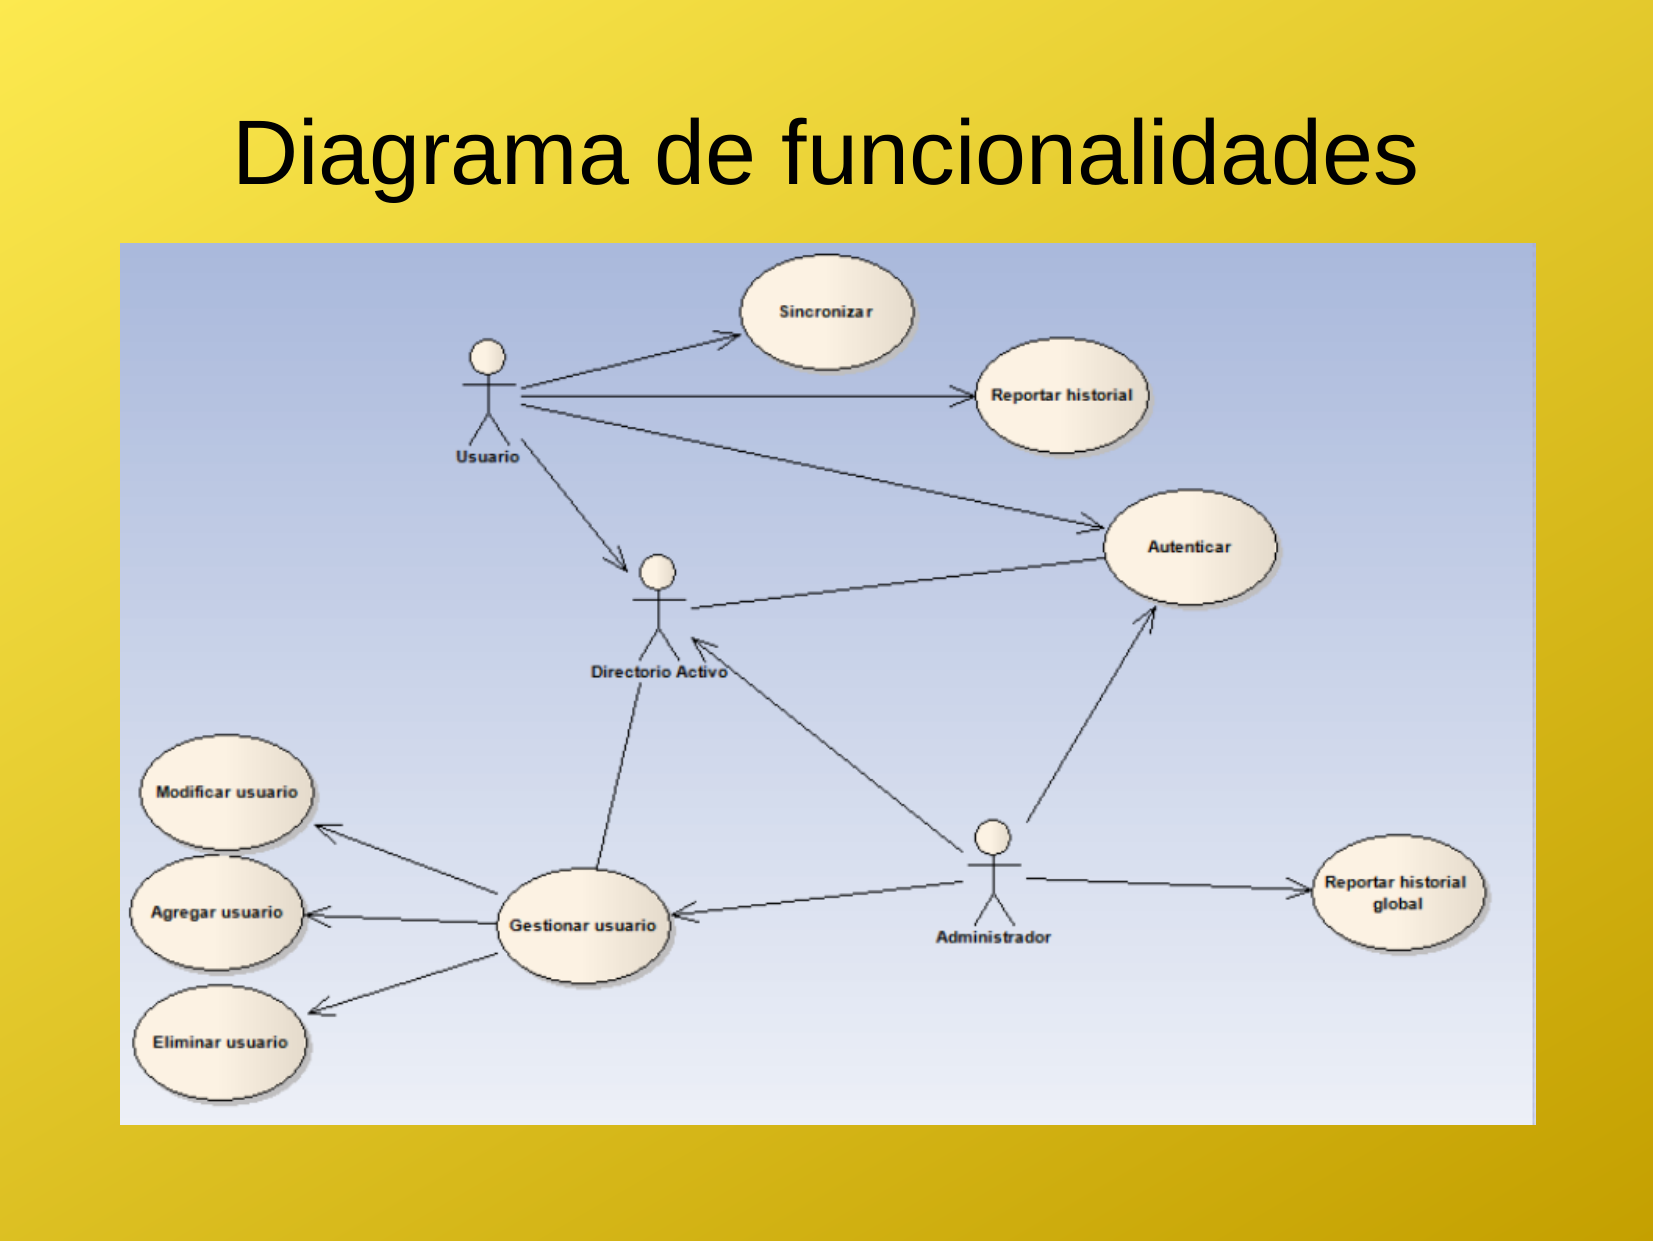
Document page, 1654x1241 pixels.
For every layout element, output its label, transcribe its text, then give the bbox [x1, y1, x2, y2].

title Diagrama de funcionalidades [82, 49, 1571, 257]
picture [120, 243, 1536, 1126]
